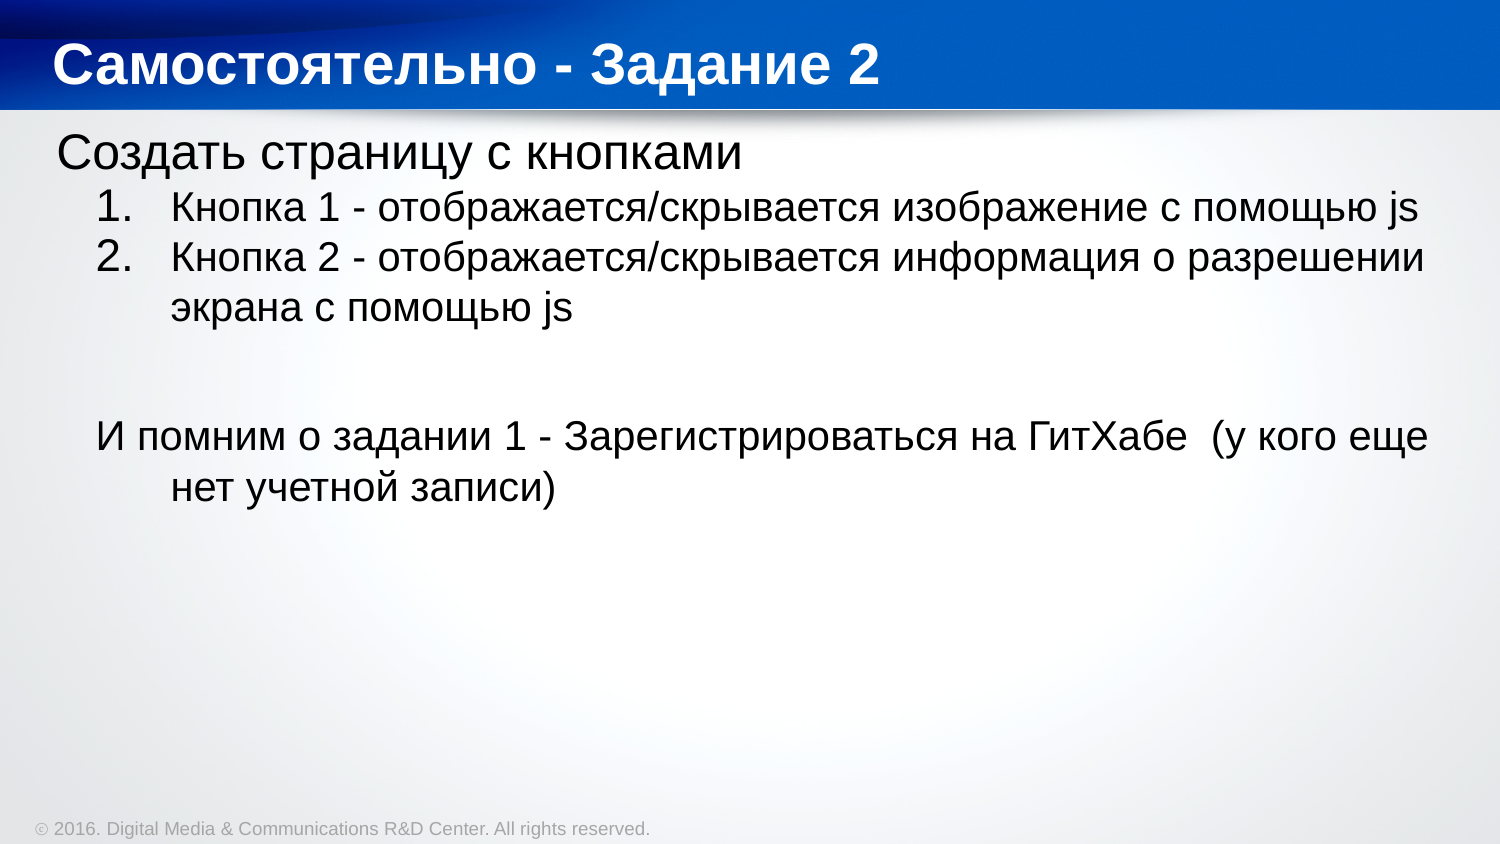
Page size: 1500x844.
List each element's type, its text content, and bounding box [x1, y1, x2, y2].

picture [0, 0, 1500, 844]
list Создать страницу с кнопками Кнопка 1 - отображается/скрывается изображение с помощью js Кнопка 2 - отображается/скрывается информация о разрешении экрана с помощью js И помним о задании 1 - Зарегистрироваться на ГитХабе (у кого еще нет учетной записи) [41, 111, 1471, 799]
title Самостоятельно - Задание 2 [37, 28, 1471, 95]
